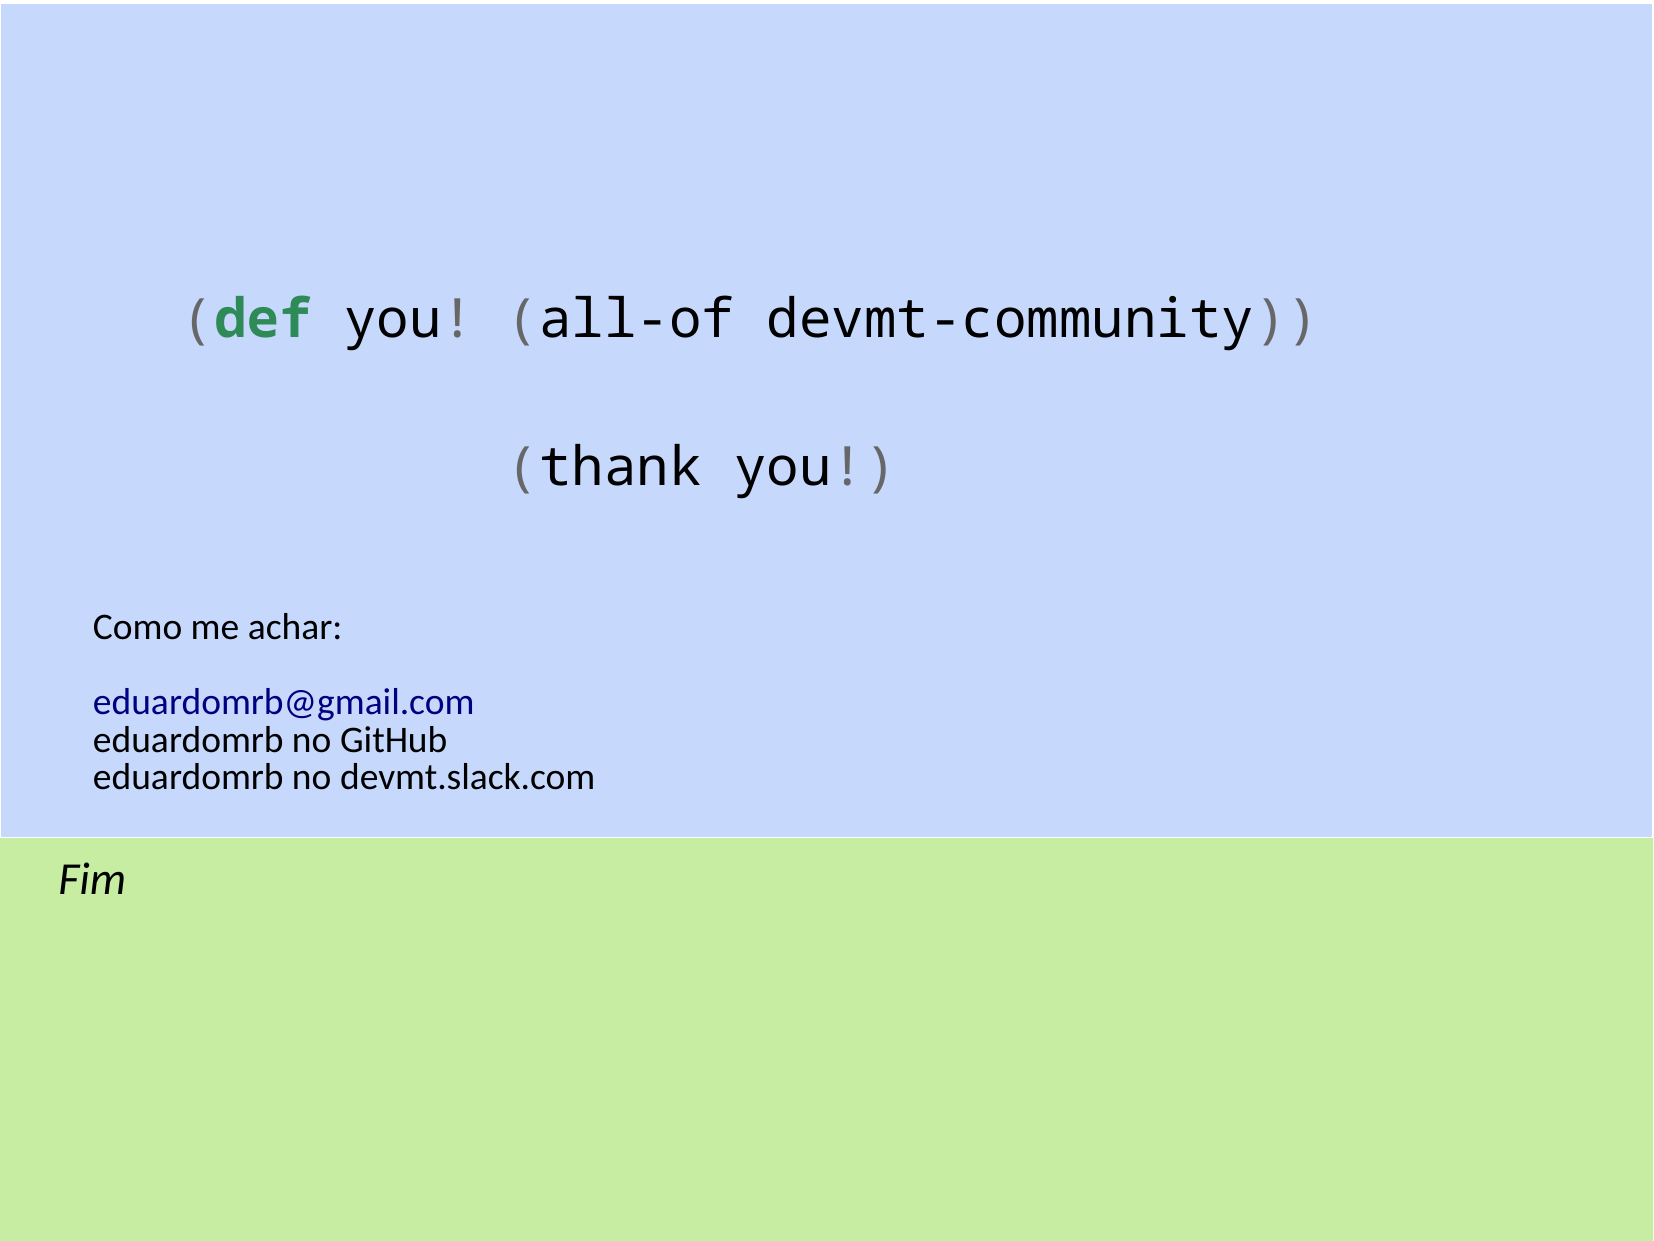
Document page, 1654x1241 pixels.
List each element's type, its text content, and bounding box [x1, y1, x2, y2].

text_box Fim [43, 852, 377, 914]
text_box (def you! (all-of devmt-community)) (thank you!) [166, 271, 1418, 608]
text_box Como me achar: eduardomrb@gmail.com eduardomrb no GitHub eduardomrb no devmt.slack.com [78, 603, 611, 808]
